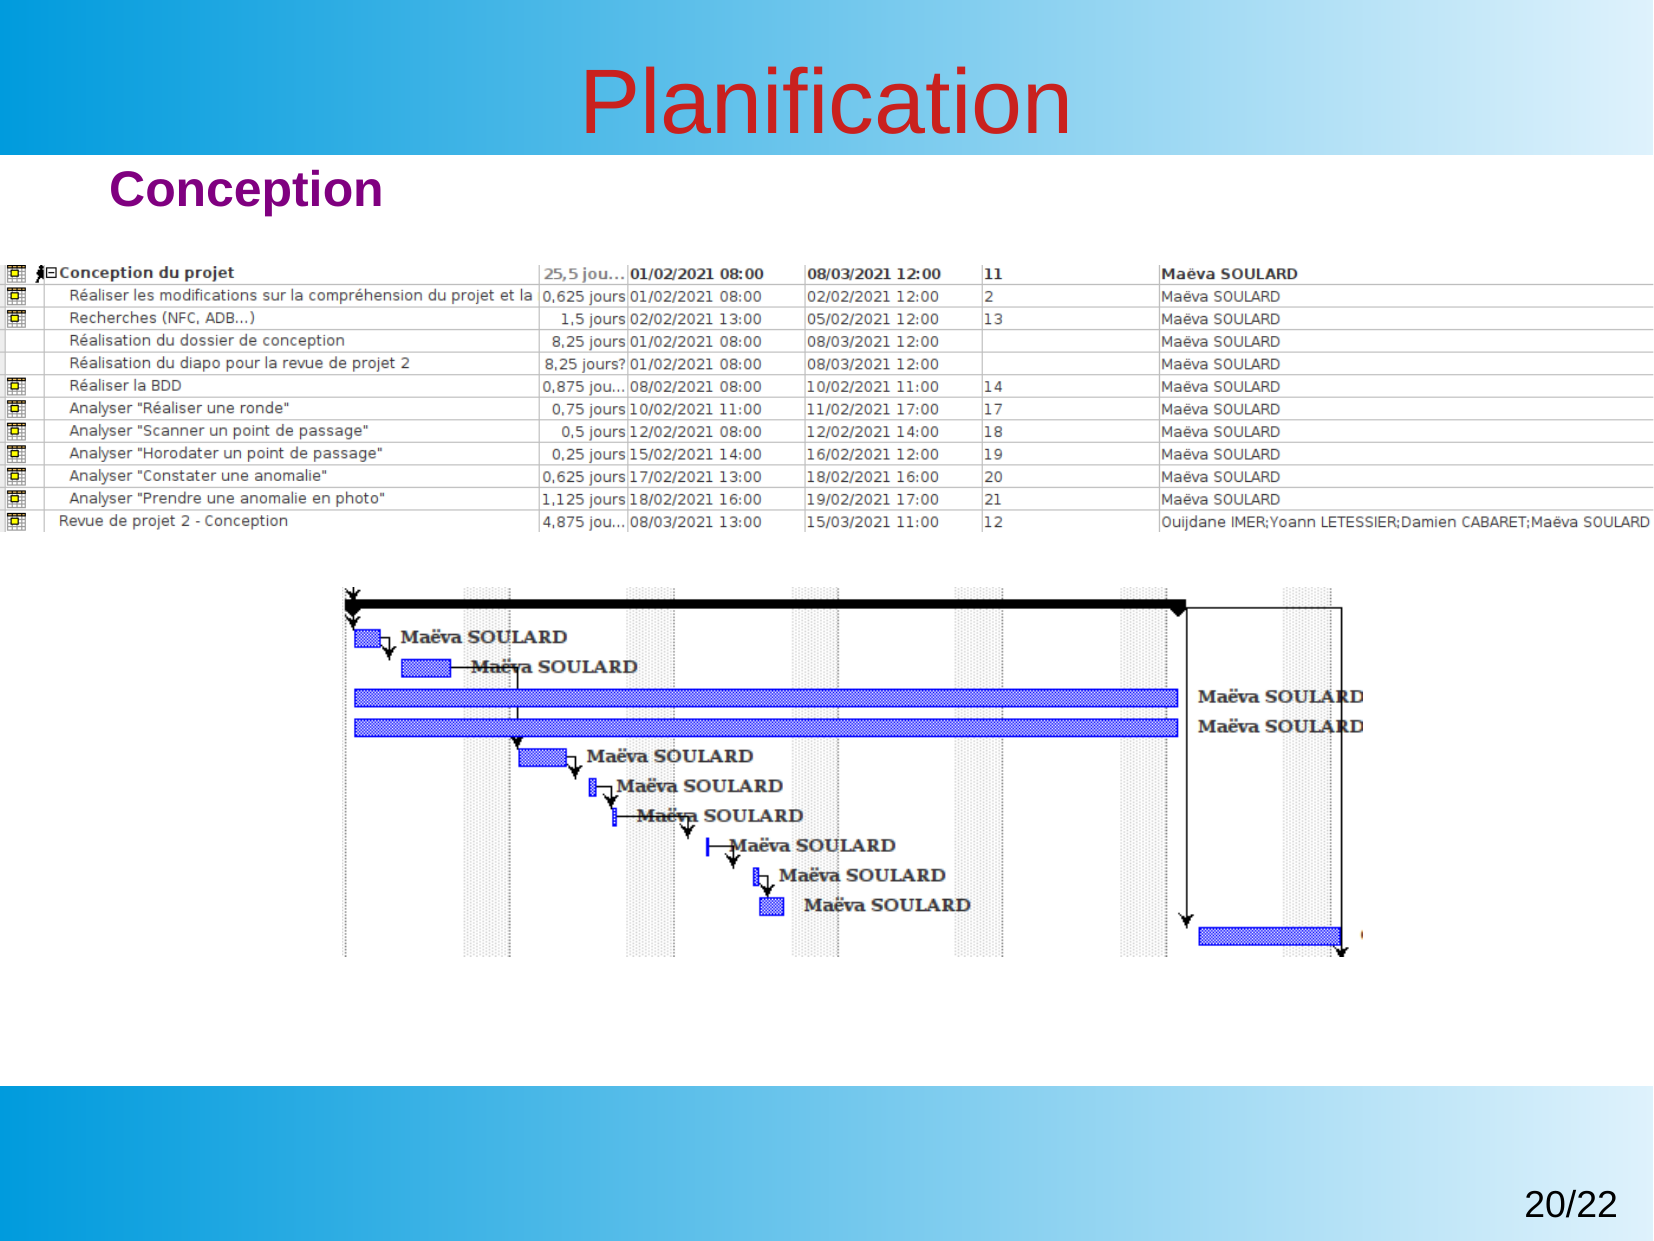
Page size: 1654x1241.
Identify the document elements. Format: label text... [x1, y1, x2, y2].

title Planification [82, 49, 1571, 155]
picture [342, 587, 1363, 957]
picture [0, 265, 1654, 532]
text_box Conception [94, 154, 804, 225]
text_box <numéro>/22 [1520, 1175, 1654, 1241]
